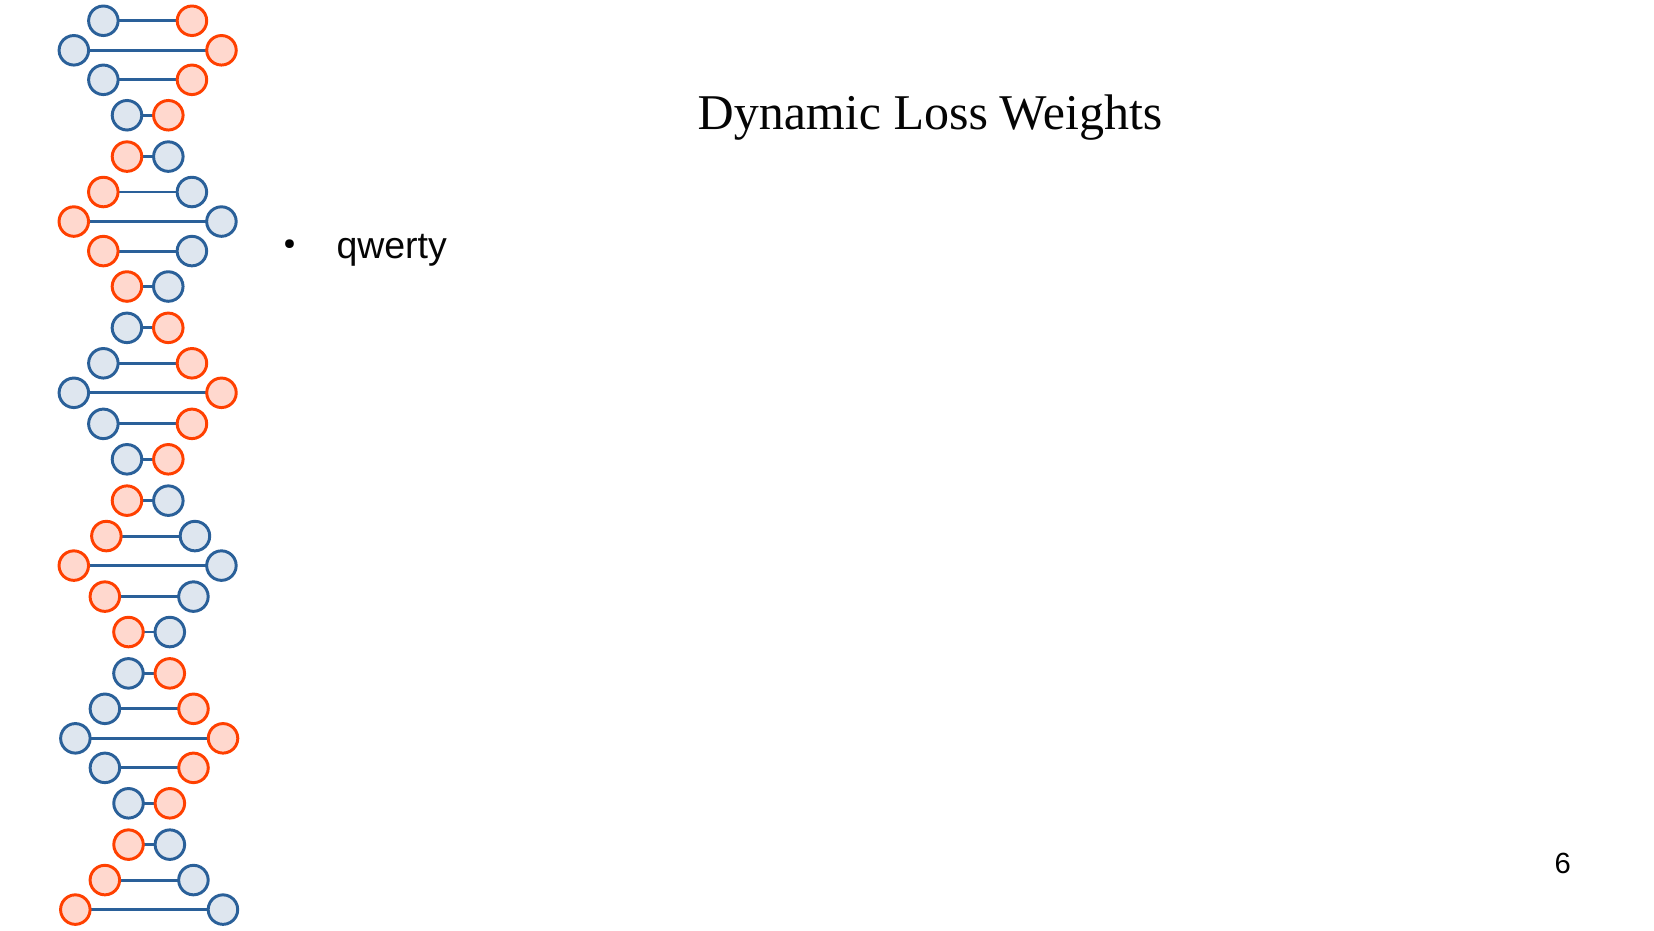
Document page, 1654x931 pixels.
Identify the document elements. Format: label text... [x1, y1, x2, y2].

list qwerty [265, 224, 1595, 764]
title Dynamic Loss Weights [265, 35, 1595, 189]
